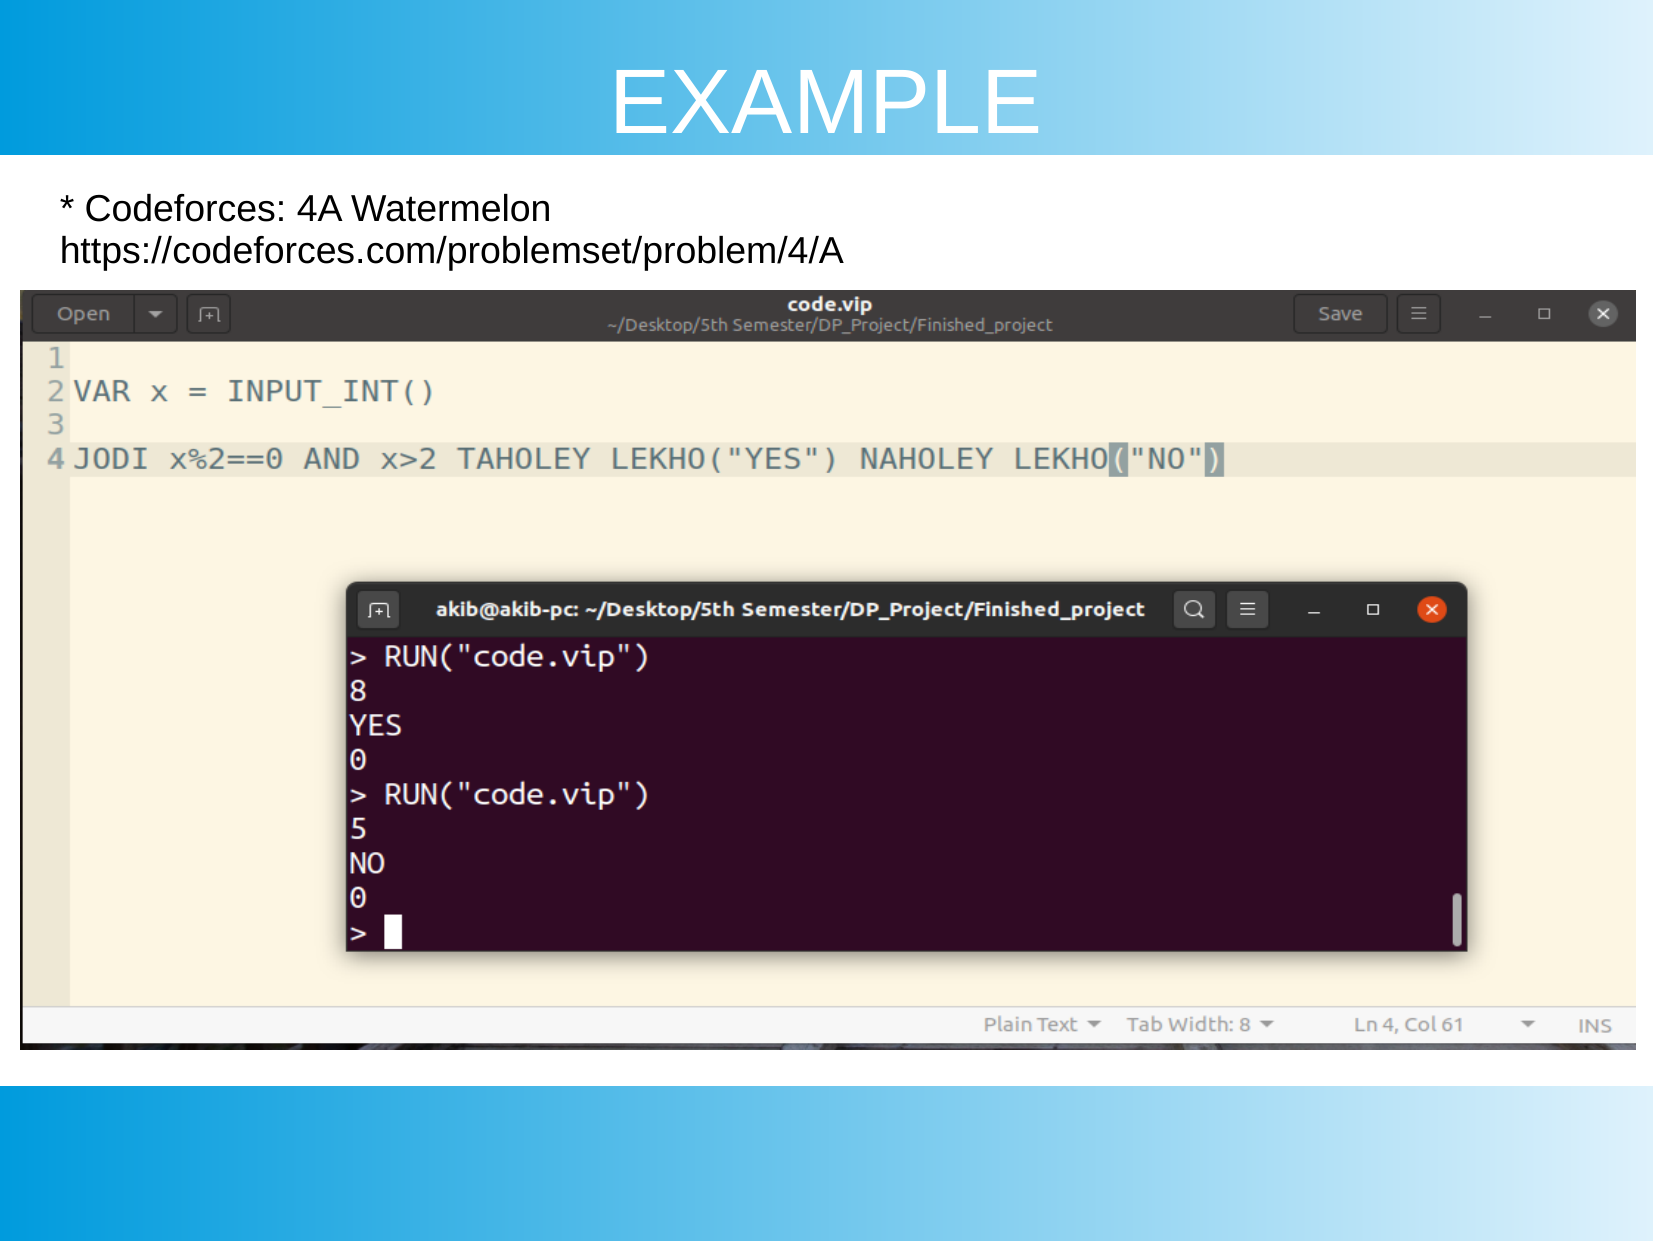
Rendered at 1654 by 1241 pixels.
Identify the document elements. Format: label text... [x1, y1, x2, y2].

text_box * Codeforces: 4A Watermelon https://codeforces.com/problemset/problem/4/A [45, 180, 1006, 279]
picture [20, 290, 1636, 1051]
title EXAMPLE [82, 49, 1571, 155]
